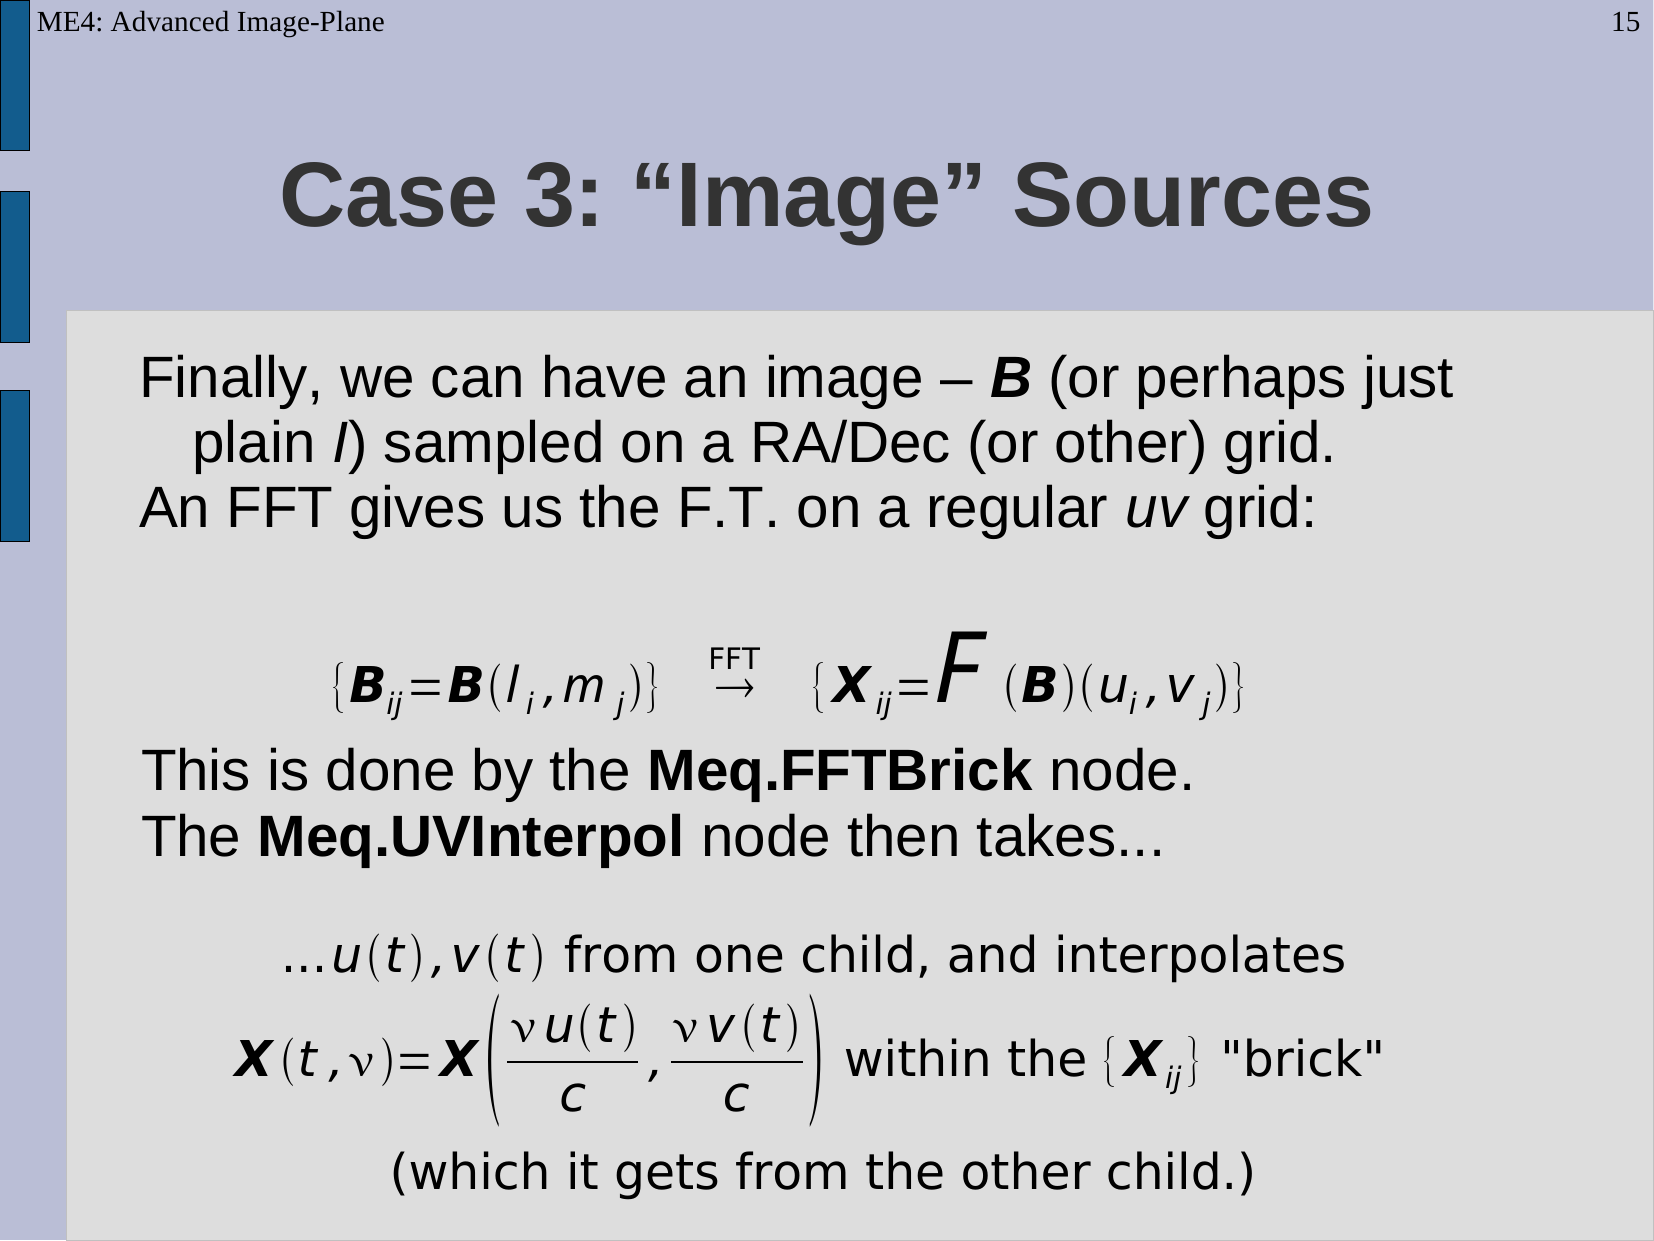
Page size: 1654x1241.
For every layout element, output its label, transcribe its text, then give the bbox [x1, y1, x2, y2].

list Finally, we can have an image – B (or perhaps just plain I) sampled on a RA/Dec (or other) grid. An FFT gives us the F.T. on a regular uv grid: [121, 344, 1534, 616]
chart [224, 915, 1388, 1205]
title Case 3: “Image” Sources [121, 91, 1534, 299]
list This is done by the Meq.FFTBrick node. The Meq.UVInterpol node then takes... [123, 738, 1595, 896]
chart [324, 620, 1256, 727]
